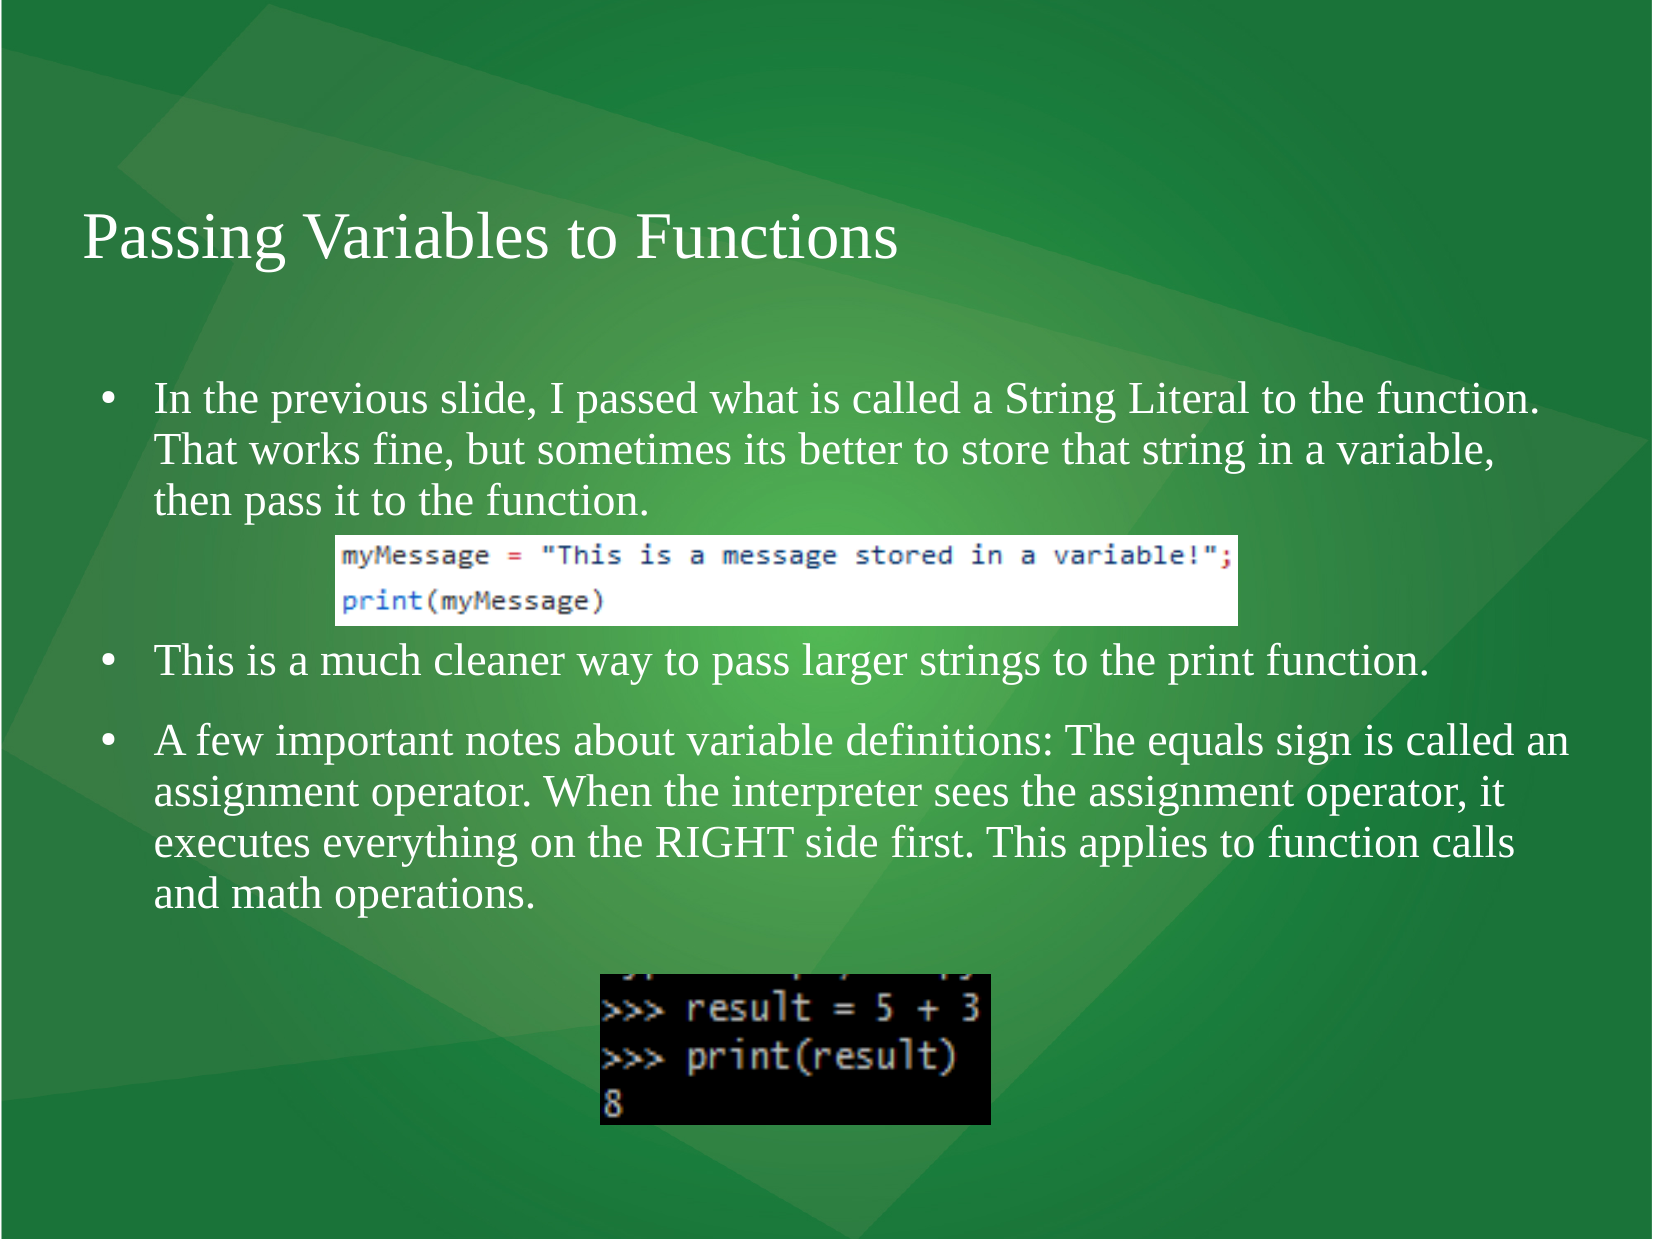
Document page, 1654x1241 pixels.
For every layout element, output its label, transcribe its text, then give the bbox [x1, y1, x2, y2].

picture [0, 0, 1652, 1241]
list In the previous slide, I passed what is called a String Literal to the function. That works fine, but sometimes its better to store that string in a variable, then pass it to the function. This is a much cleaner way to pass larger strings to the print function. A few important notes about variable definitions: The equals sign is called an assignment operator. When the interpreter sees the assignment operator, it executes everything on the RIGHT side first. This applies to function calls and math operations. [82, 372, 1571, 1051]
title Passing Variables to Functions [82, 132, 1571, 340]
